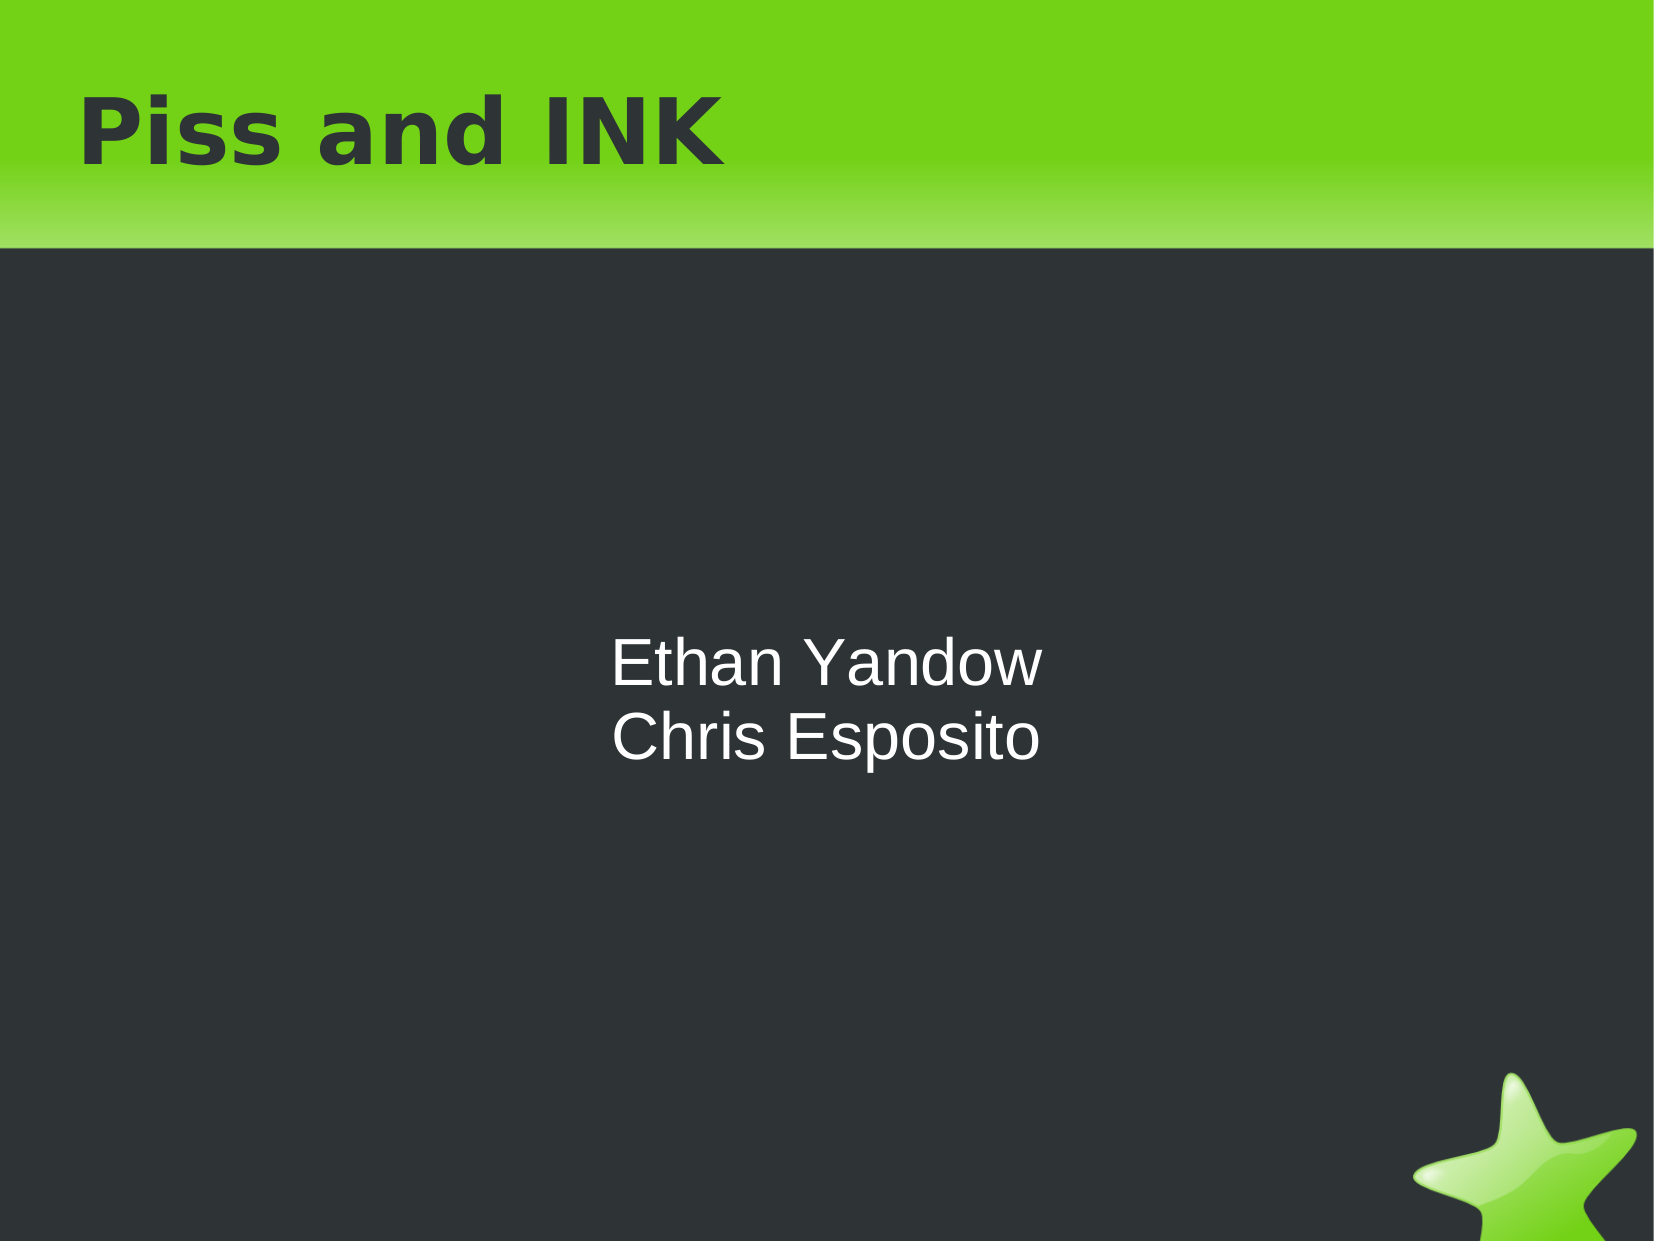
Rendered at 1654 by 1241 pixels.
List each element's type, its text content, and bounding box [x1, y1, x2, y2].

subtitle Ethan Yandow Chris Esposito [82, 297, 1571, 1102]
picture [0, 0, 1654, 1241]
title Piss and INK [76, 36, 1565, 229]
